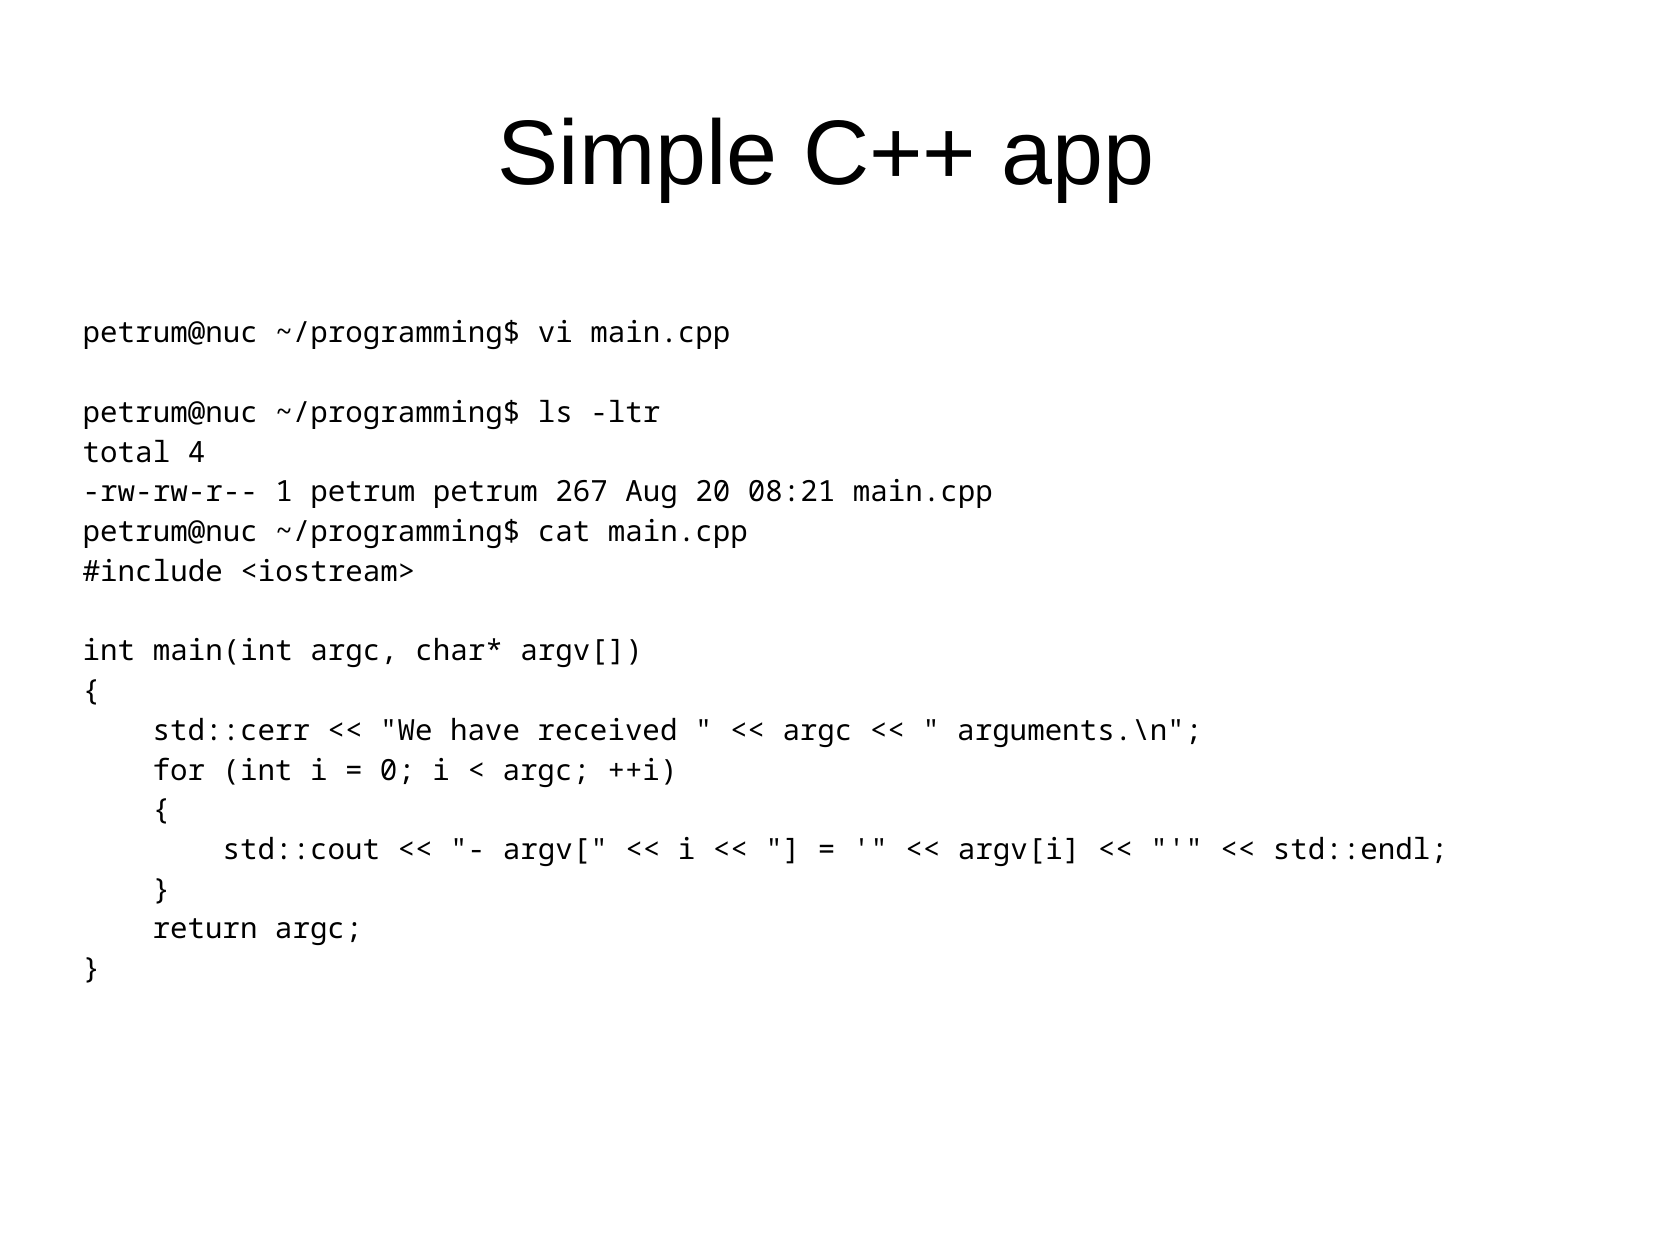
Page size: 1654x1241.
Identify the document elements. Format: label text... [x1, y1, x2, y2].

subtitle petrum@nuc ~/programming$ vi main.cpp petrum@nuc ~/programming$ ls -ltr total 4 -rw-rw-r-- 1 petrum petrum 267 Aug 20 08:21 main.cpp petrum@nuc ~/programming$ cat main.cpp #include <iostream> int main(int argc, char* argv[]) { std::cerr << "We have received " << argc << " arguments.\n"; for (int i = 0; i < argc; ++i) { std::cout << "- argv[" << i << "] = '" << argv[i] << "'" << std::endl; } return argc; } [82, 289, 1571, 1010]
title Simple C++ app [82, 49, 1571, 257]
